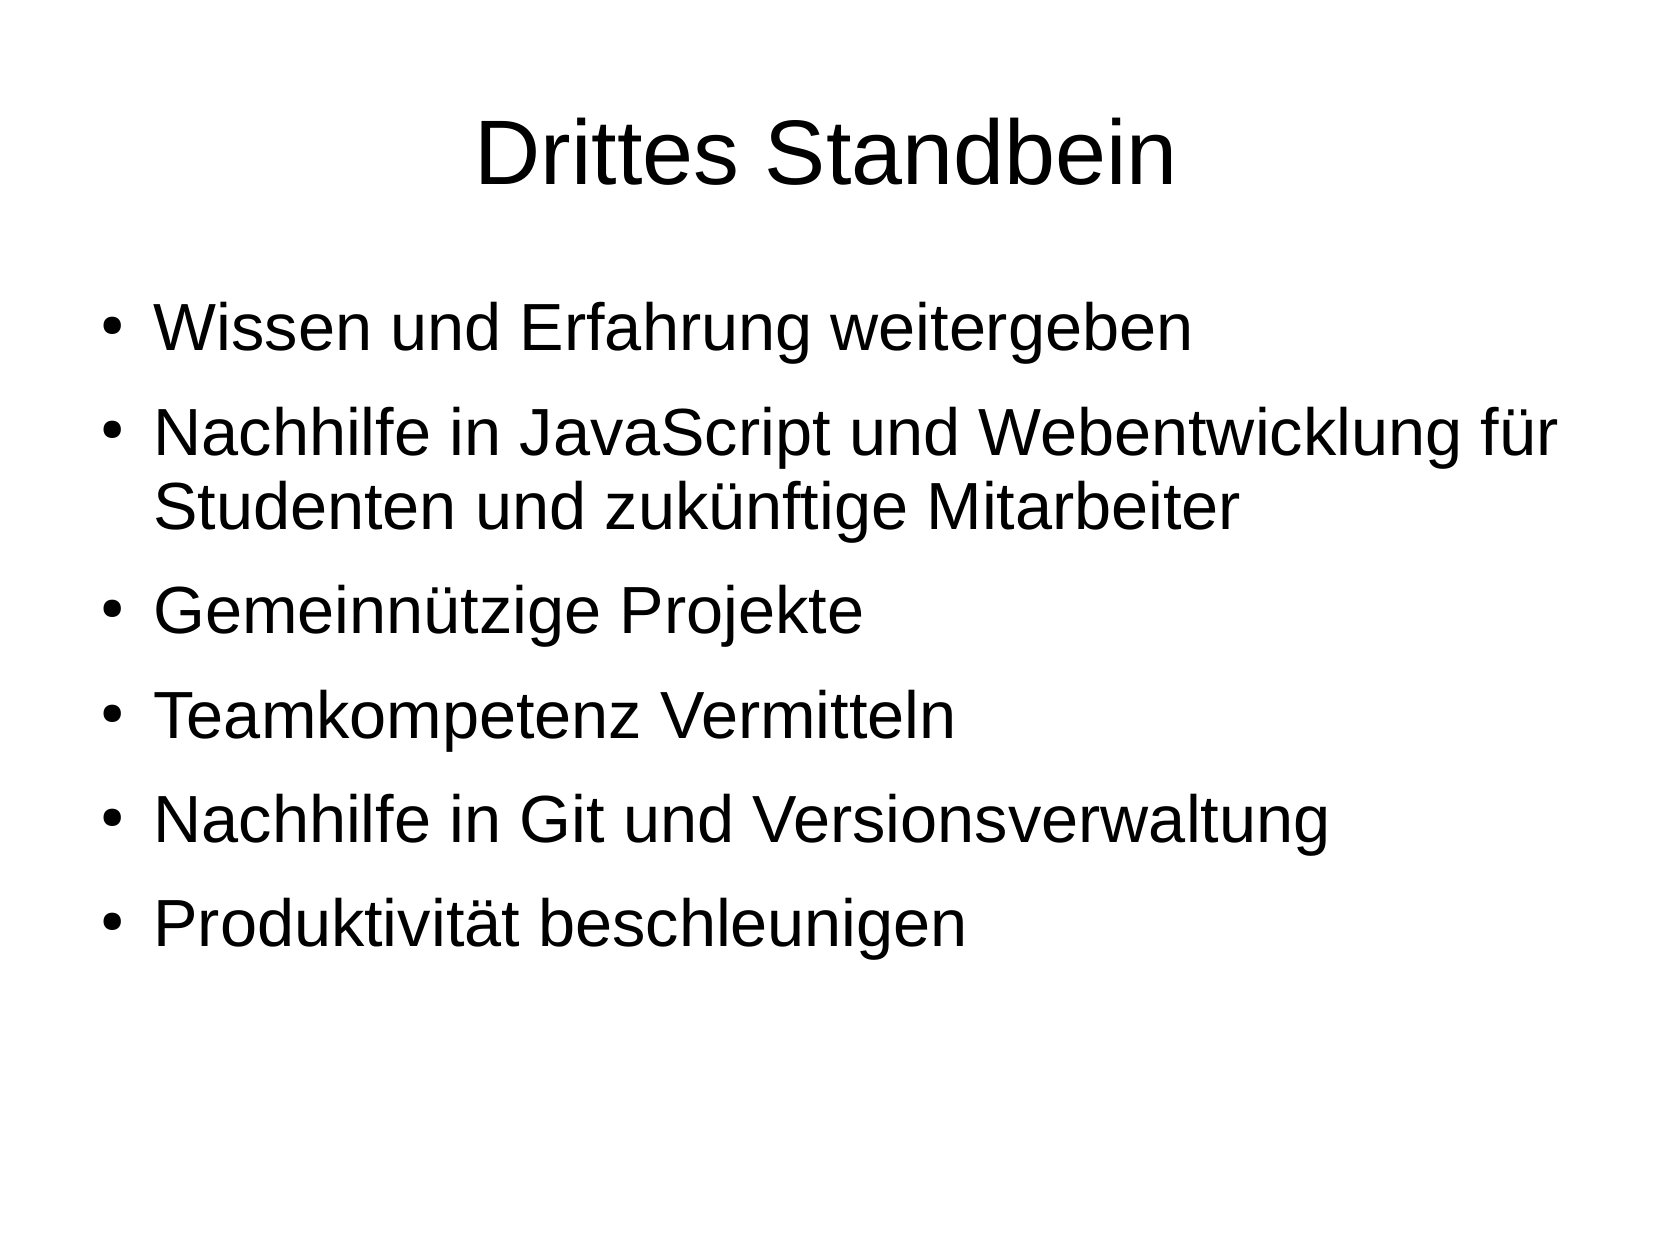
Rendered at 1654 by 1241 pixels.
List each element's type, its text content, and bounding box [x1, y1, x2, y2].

list Wissen und Erfahrung weitergeben Nachhilfe in JavaScript und Webentwicklung für Studenten und zukünftige Mitarbeiter Gemeinnützige Projekte Teamkompetenz Vermitteln Nachhilfe in Git und Versionsverwaltung Produktivität beschleunigen [82, 290, 1571, 1010]
title Drittes Standbein [82, 49, 1571, 257]
